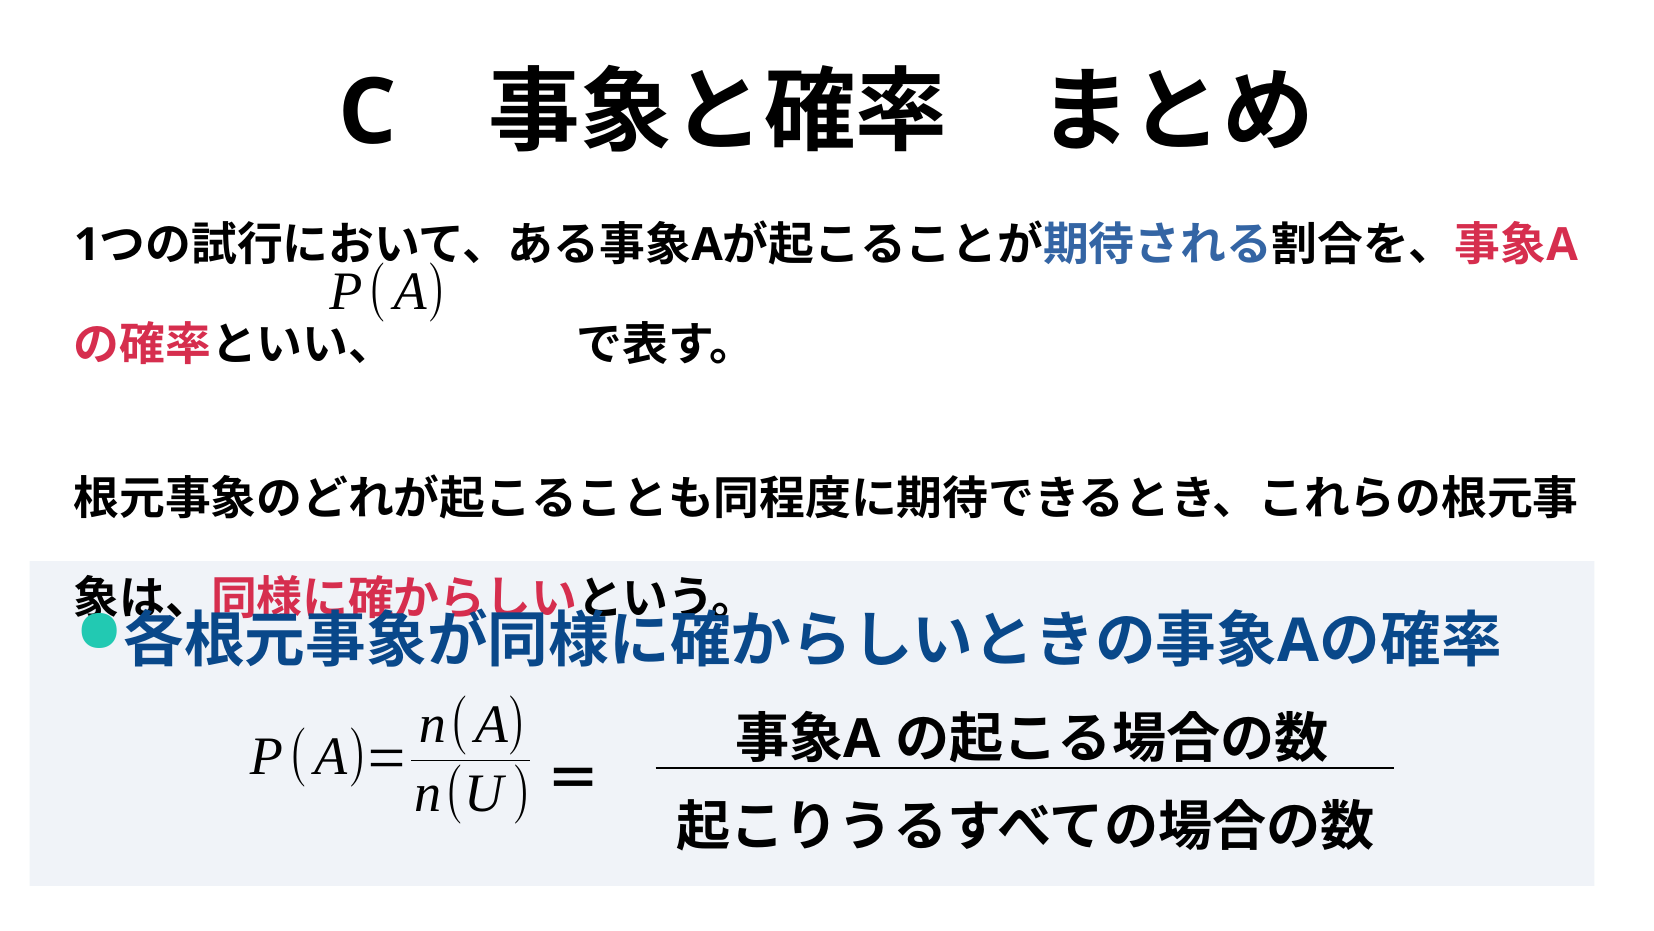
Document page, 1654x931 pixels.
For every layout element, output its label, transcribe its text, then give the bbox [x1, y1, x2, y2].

title C 事象と確率 まとめ [29, 29, 1625, 178]
text_box ＝ [531, 728, 662, 798]
text_box [29, 561, 1595, 886]
text_box 起こりうるすべての場合の数 [661, 775, 1654, 845]
text_box 1つの試行において、ある事象Aが起こることが期待される割合を、事象Aの確率といい、 で表す。 根元事象のどれが起こることも同程度に期待できるとき、これらの根元事象は、同様に確からしいという。 [59, 167, 1625, 556]
text_box [359, 583, 374, 590]
chart [245, 692, 532, 827]
text_box [220, 582, 248, 590]
text_box 事象A の起こる場合の数 [720, 686, 1654, 756]
list 各根元事象が同様に確からしいときの事象Aの確率 [59, 590, 1654, 680]
text_box [377, 584, 387, 590]
